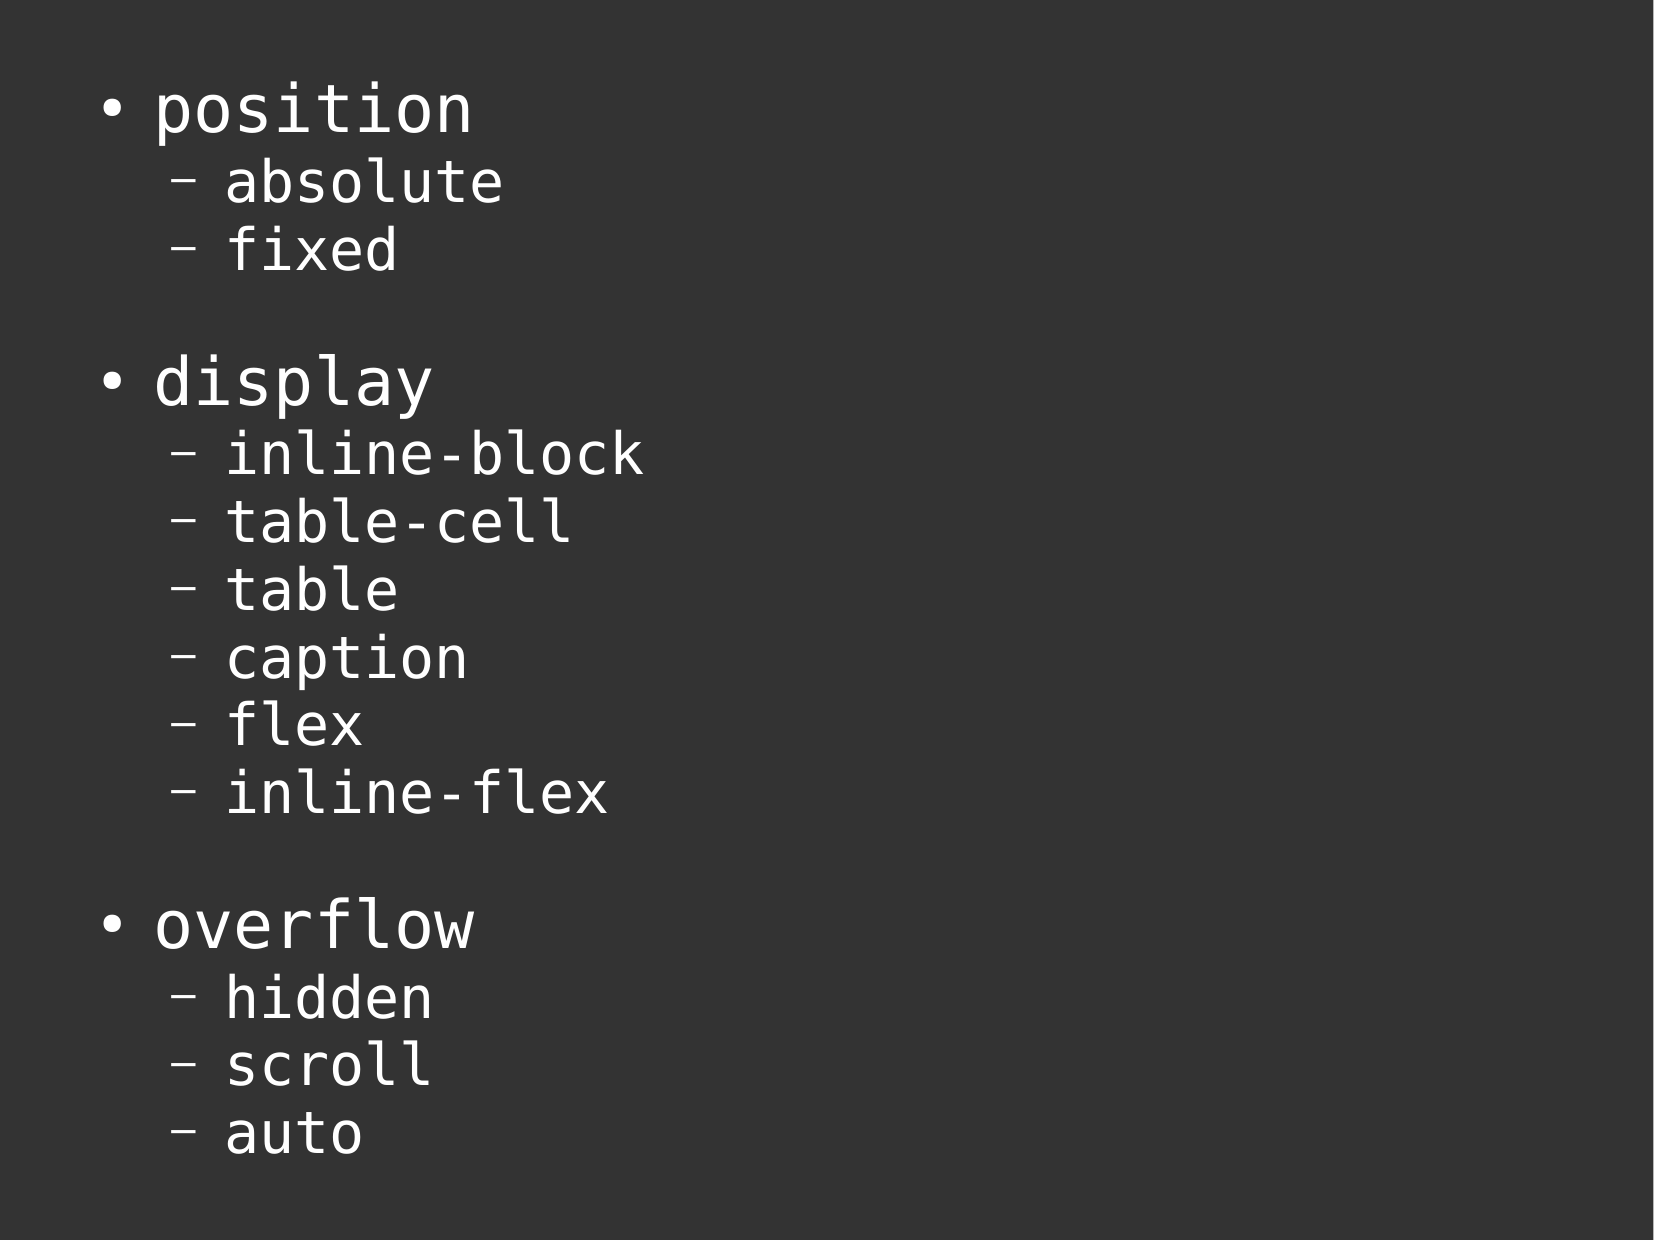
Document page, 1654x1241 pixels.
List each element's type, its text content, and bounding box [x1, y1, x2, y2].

list position absolute fixed display inline-block table-cell table caption flex inline-flex overflow hidden scroll auto [82, 70, 1571, 1182]
